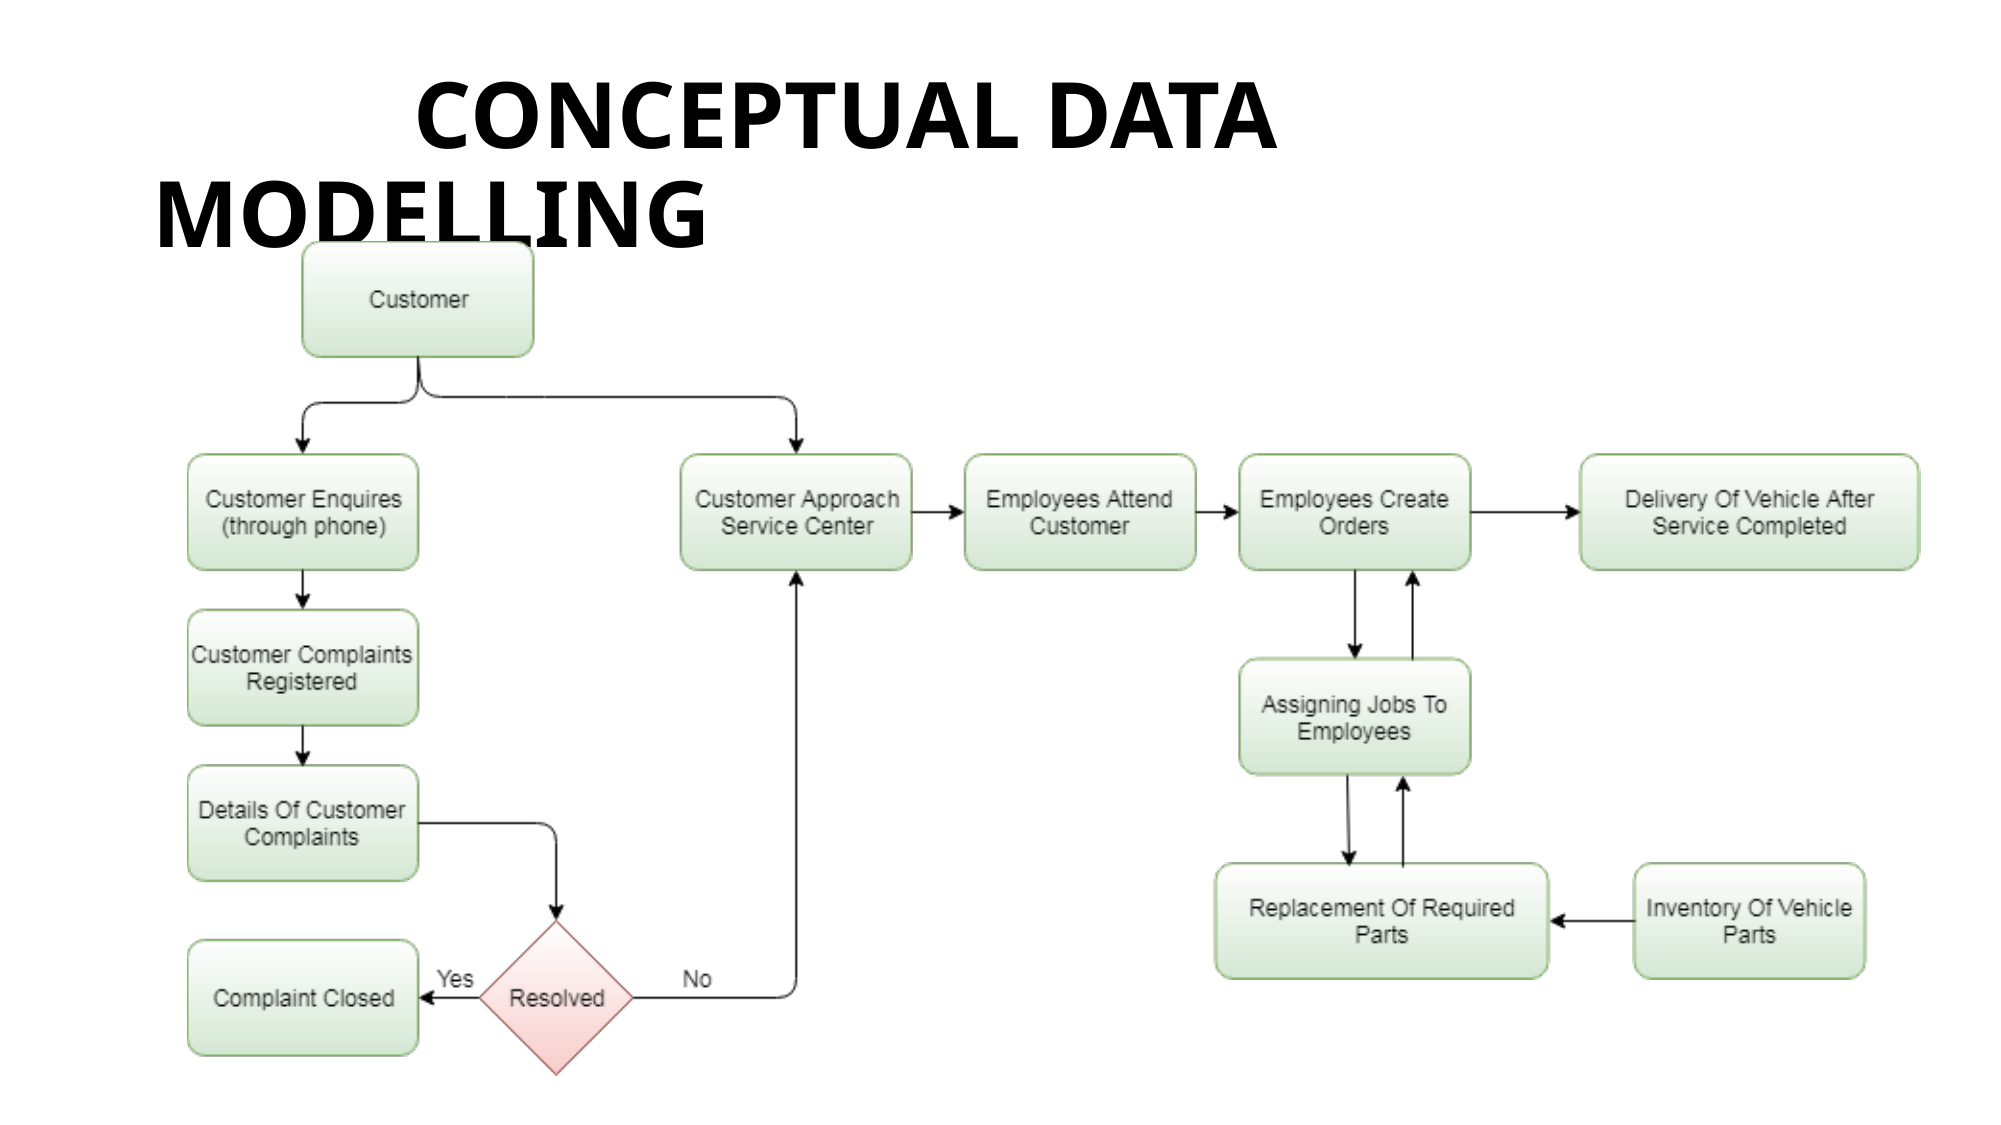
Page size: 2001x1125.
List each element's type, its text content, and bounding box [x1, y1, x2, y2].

picture [187, 241, 1921, 1076]
title CONCEPTUAL DATA MODELLING [137, 59, 1863, 278]
